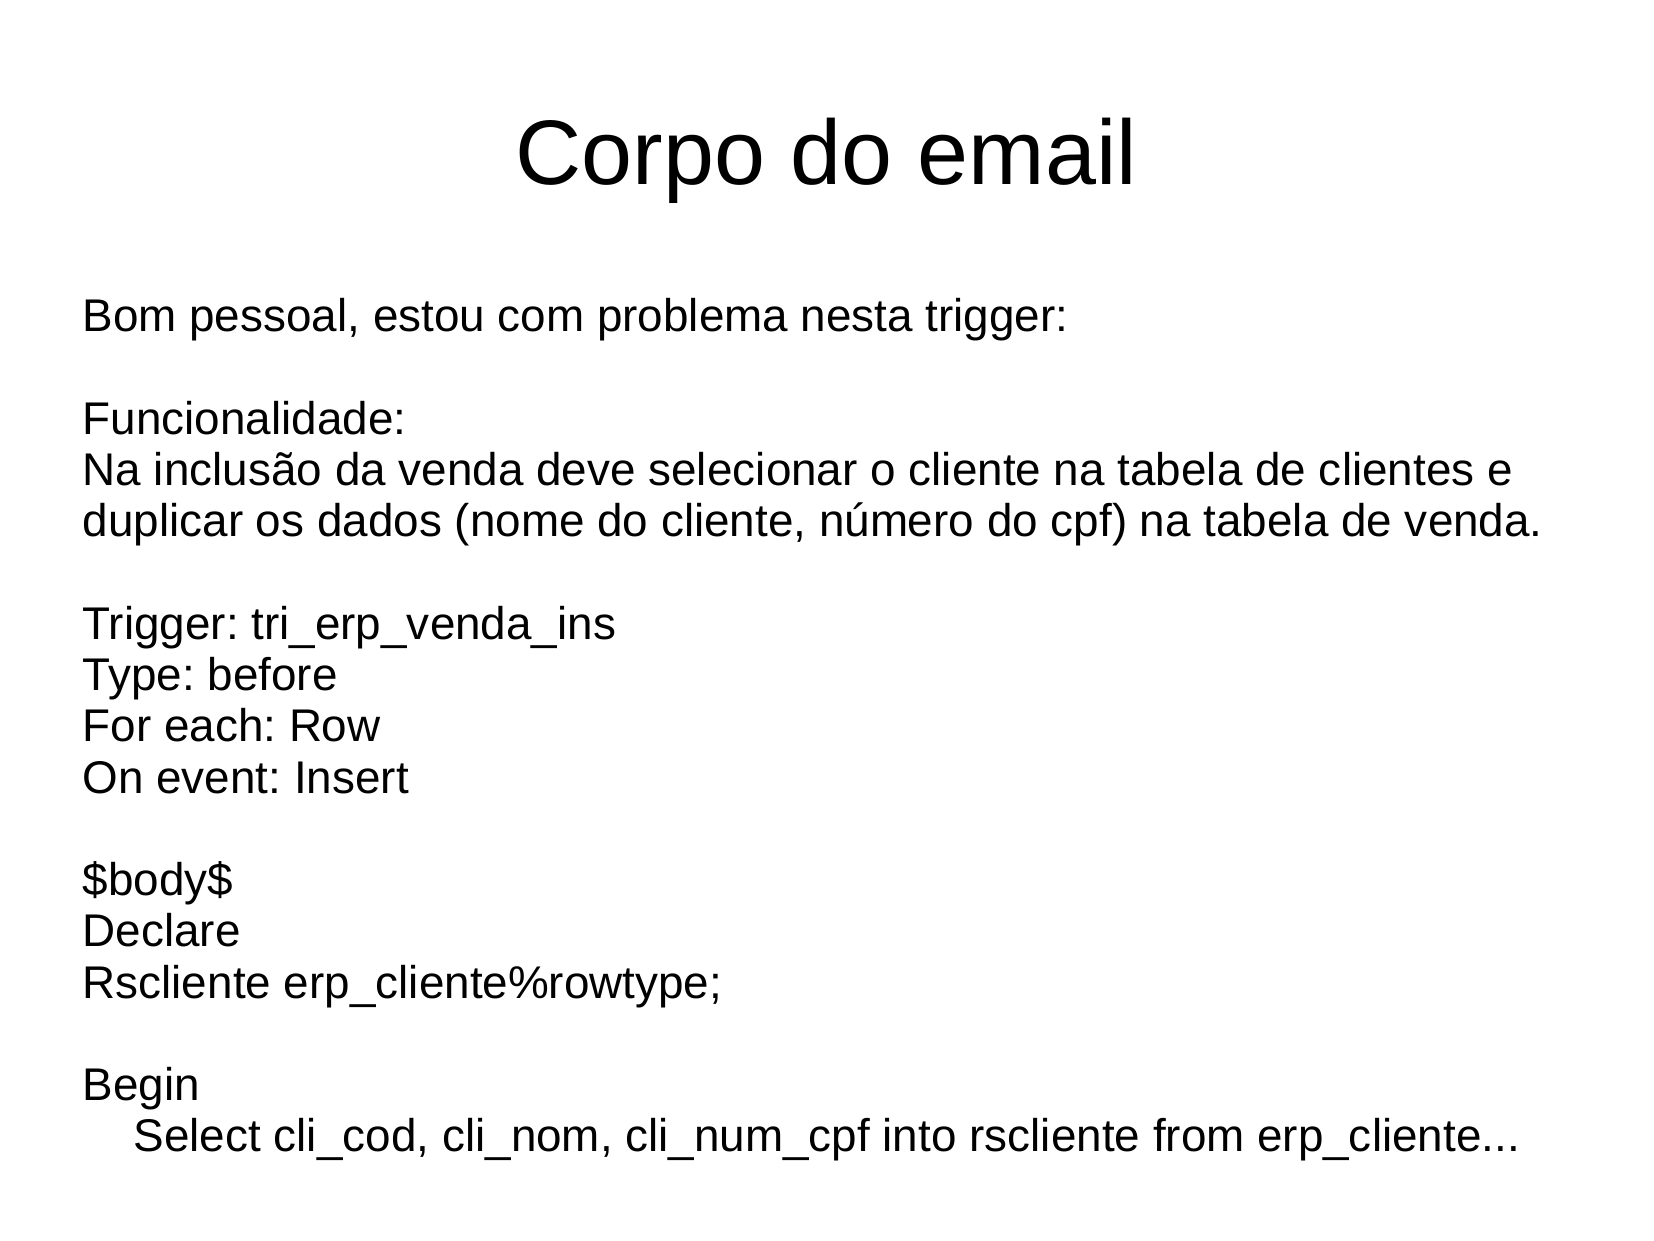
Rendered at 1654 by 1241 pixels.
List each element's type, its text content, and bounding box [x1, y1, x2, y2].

title Corpo do email [82, 56, 1571, 250]
text_box [76, 206, 1566, 1011]
subtitle Bom pessoal, estou com problema nesta trigger: Funcionalidade: Na inclusão da venda deve selecionar o cliente na tabela de clientes e duplicar os dados (nome do cliente, número do cpf) na tabela de venda. Trigger: tri_erp_venda_ins Type: before For each: Row On event: Insert $body$ Declare Rscliente erp_cliente%rowtype; Begin Select cli_cod, cli_nom, cli_num_cpf into rscliente from erp_cliente... [82, 290, 1571, 1162]
